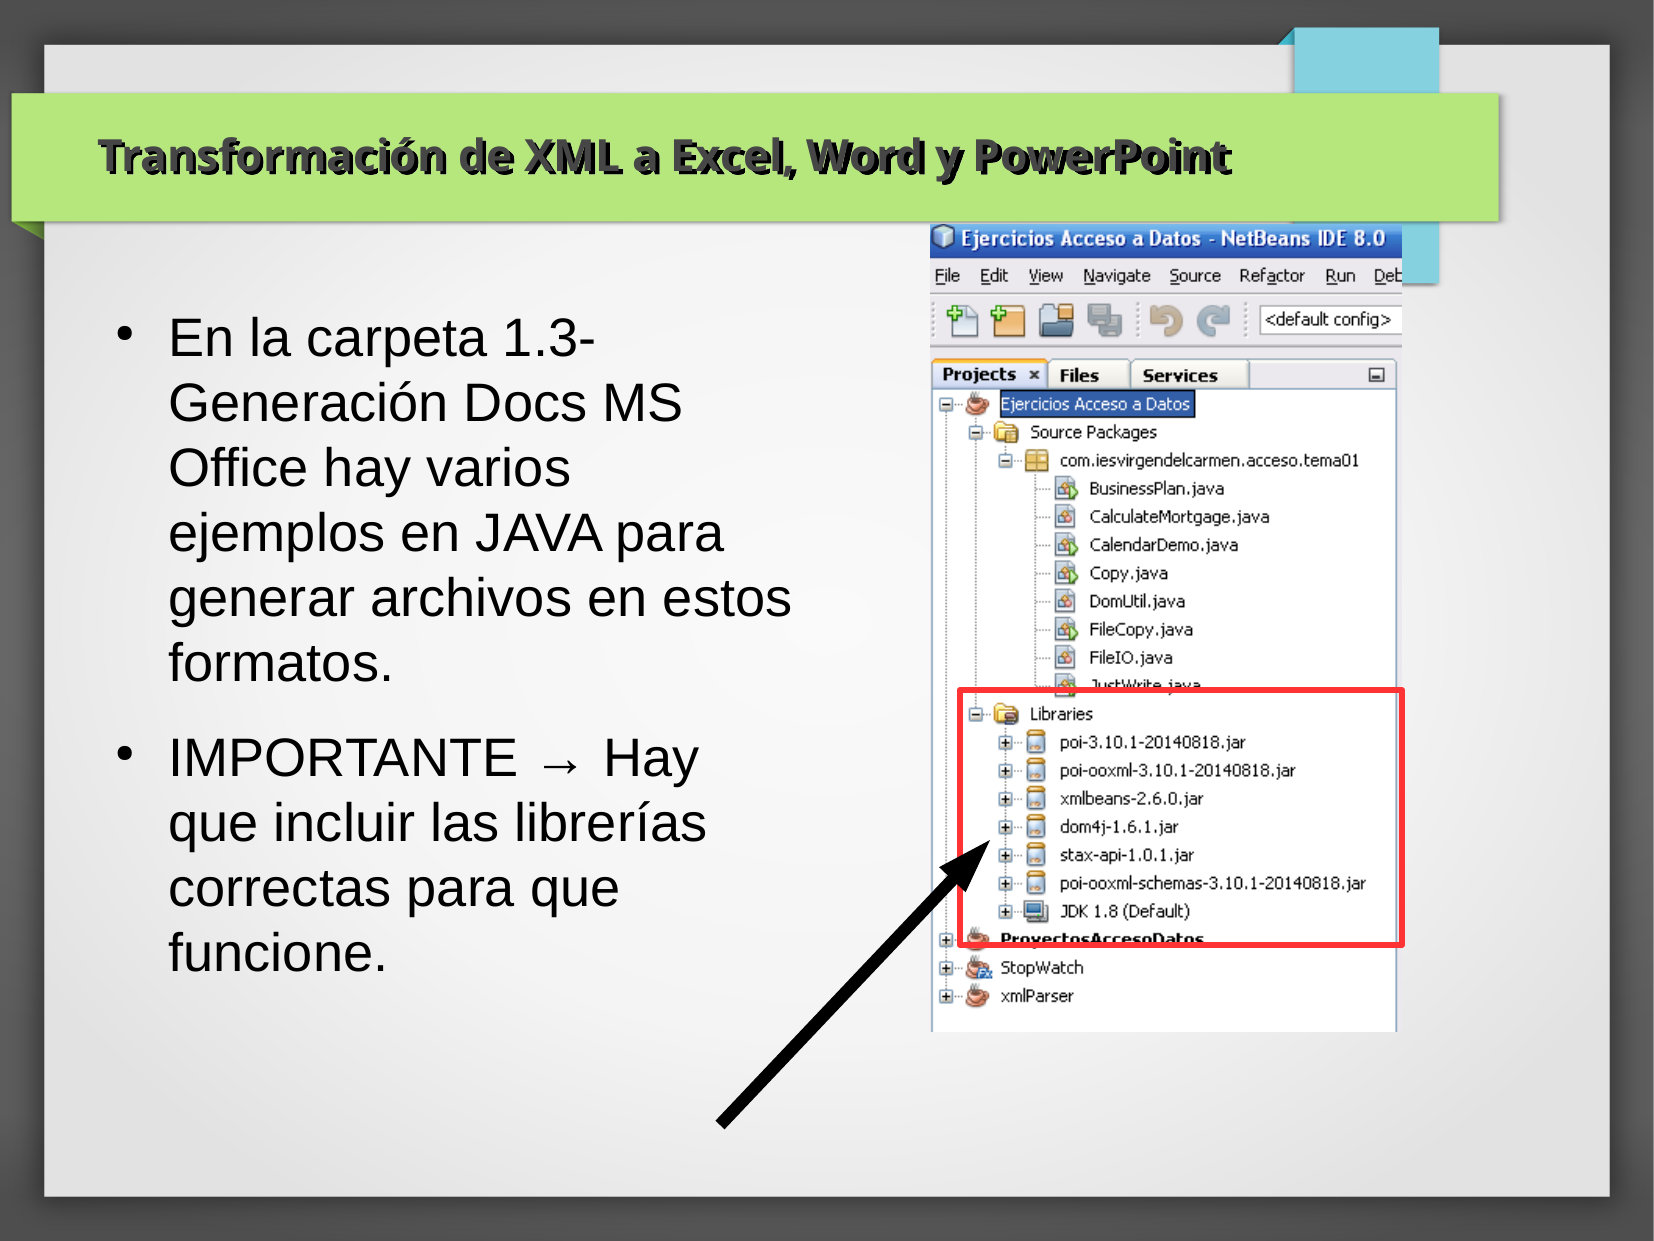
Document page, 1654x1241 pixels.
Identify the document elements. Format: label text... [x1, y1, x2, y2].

picture [0, 0, 1654, 1241]
title Transformación de XML a Excel, Word y PowerPoint [82, 94, 1264, 213]
list En la carpeta 1.3-Generación Docs MS Office hay varios ejemplos en JAVA para generar archivos en estos formatos. IMPORTANTE → Hay que incluir las librerías correctas para que funcione. [82, 295, 809, 1015]
